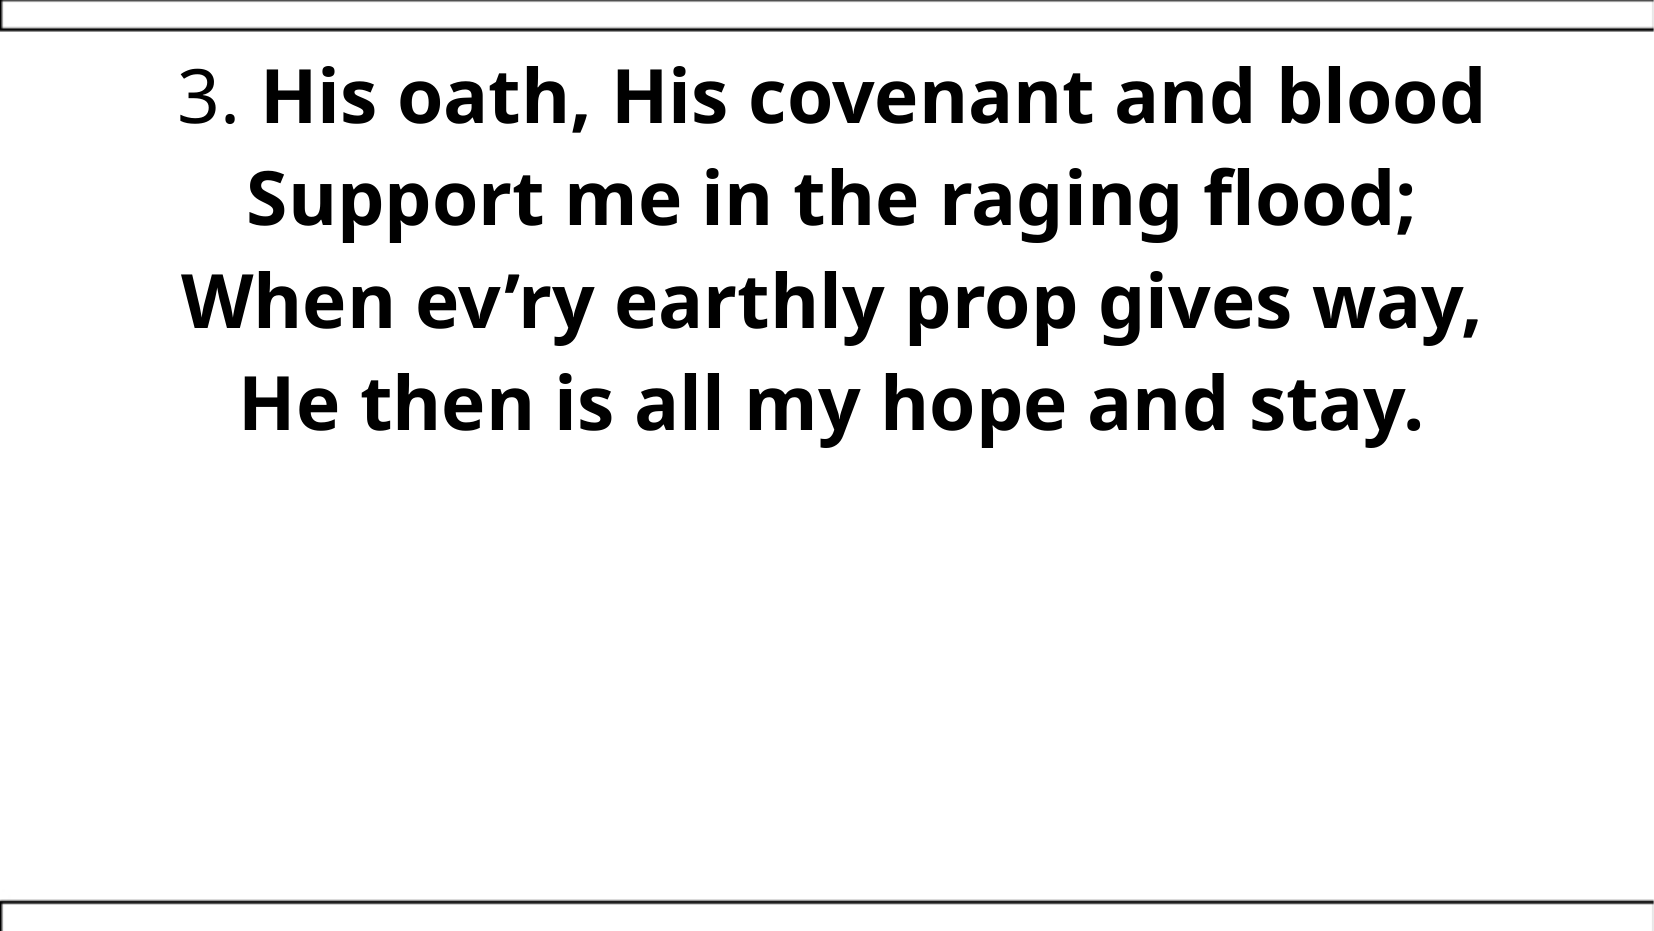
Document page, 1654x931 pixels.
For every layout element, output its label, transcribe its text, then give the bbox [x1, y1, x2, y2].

text_box 3. His oath, His covenant and blood Support me in the raging flood; When ev’ry earthly prop gives way, He then is all my hope and stay. [90, 35, 1576, 451]
picture [0, 0, 1654, 931]
